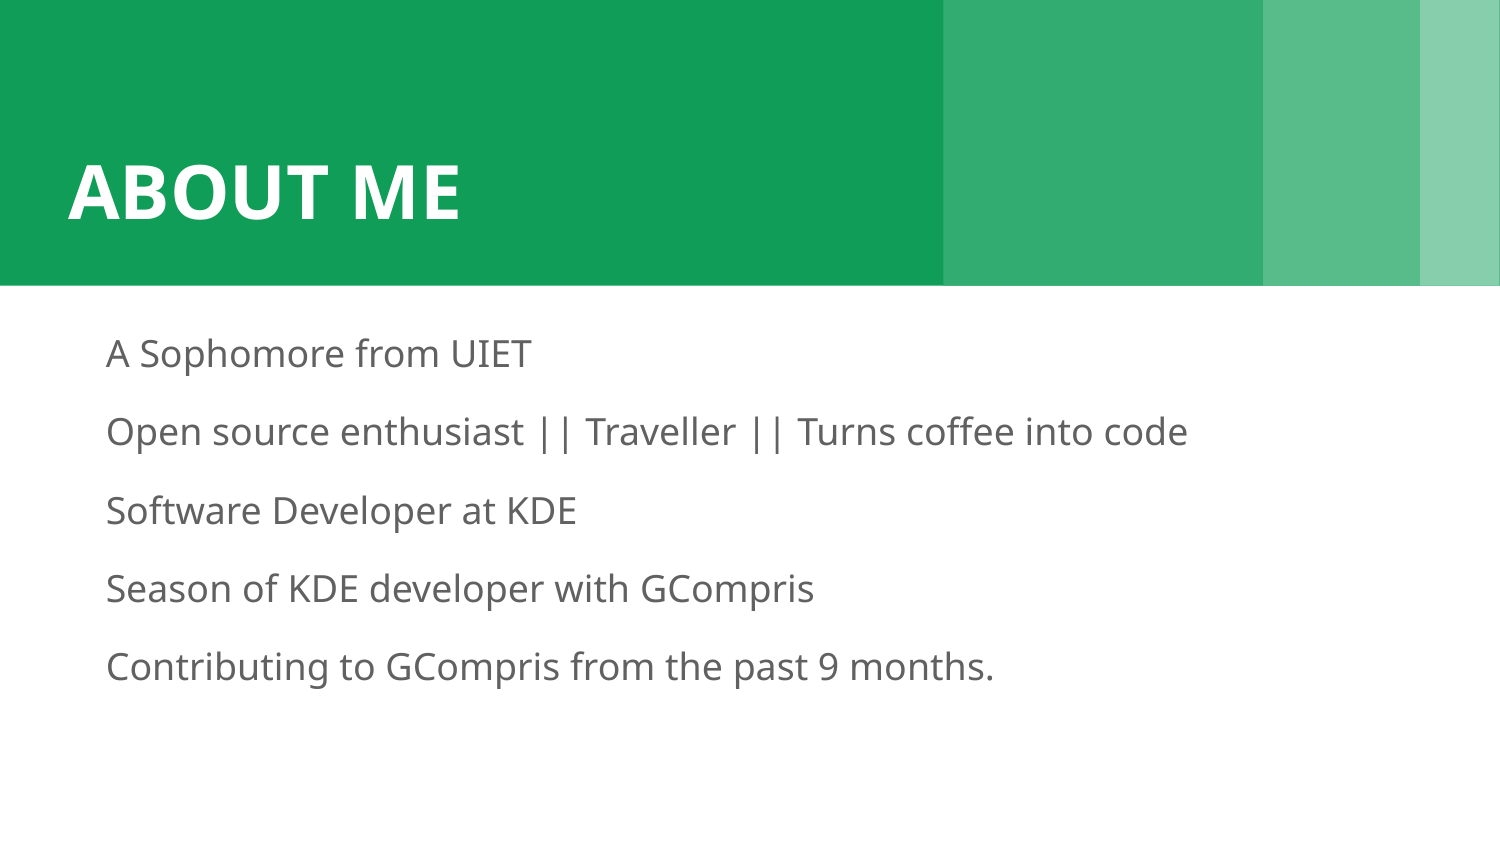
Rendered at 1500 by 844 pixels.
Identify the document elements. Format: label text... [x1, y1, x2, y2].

list A Sophomore from UIET Open source enthusiast || Traveller || Turns coffee into code Software Developer at KDE Season of KDE developer with GCompris Contributing to GCompris from the past 9 months. [53, 315, 1447, 759]
title ABOUT ME [53, 24, 914, 250]
